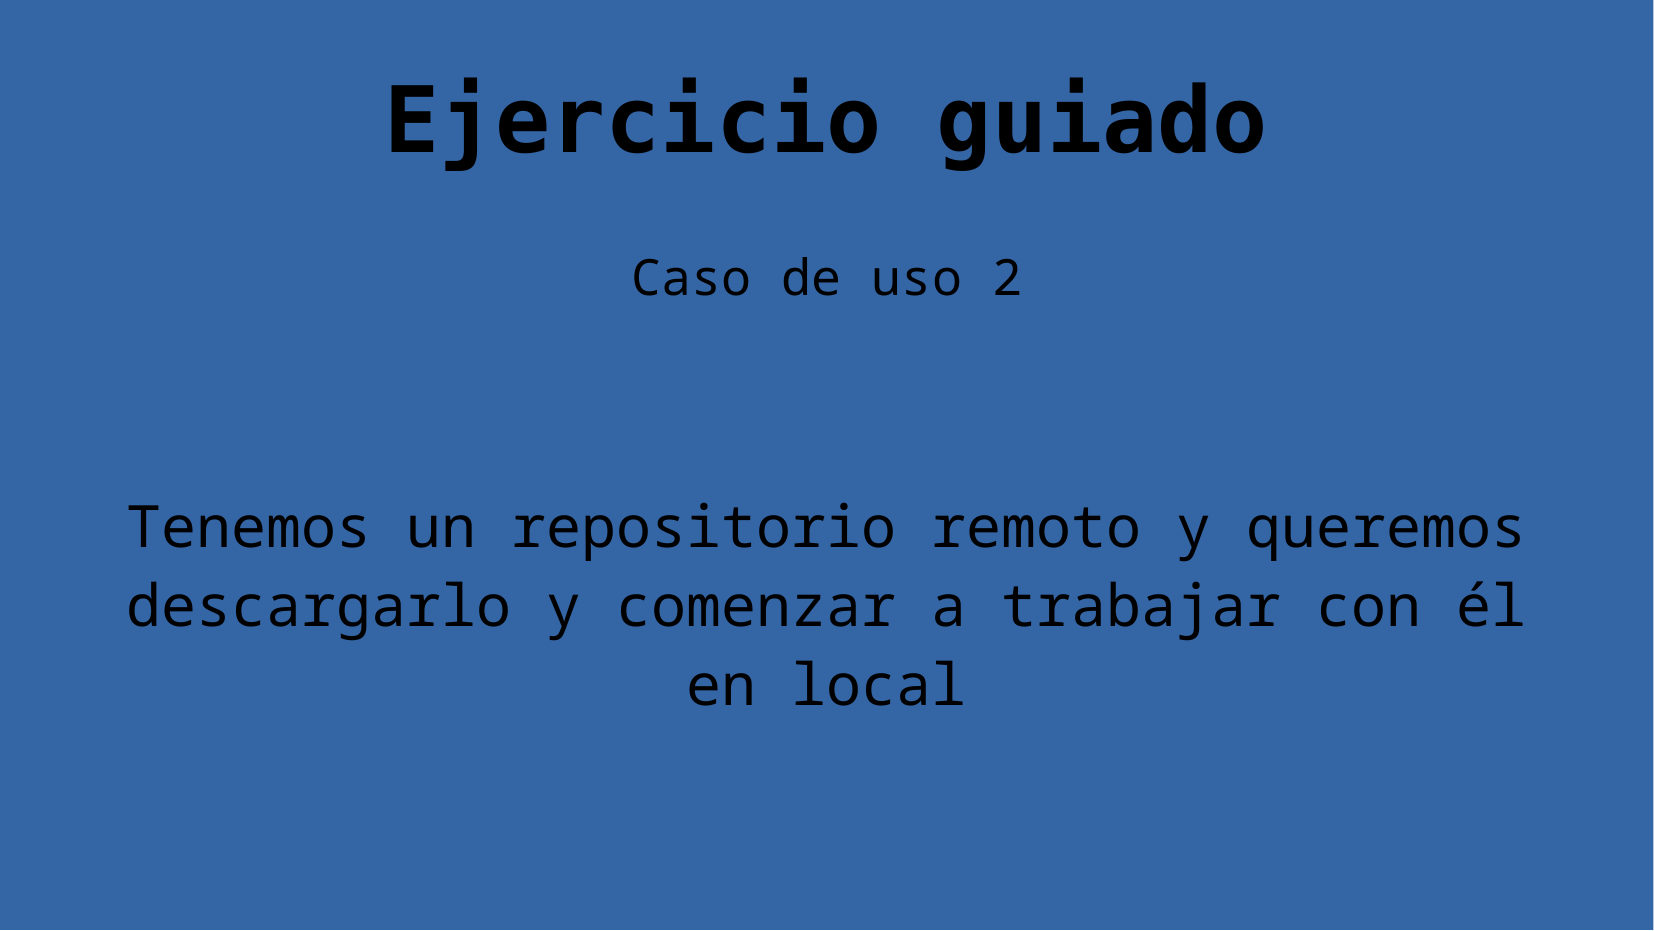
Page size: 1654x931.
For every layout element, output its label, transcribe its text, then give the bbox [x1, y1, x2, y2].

title Ejercicio guiado Caso de uso 2 [82, 42, 1571, 335]
subtitle Tenemos un repositorio remoto y queremos descargarlo y comenzar a trabajar con él en local [82, 394, 1571, 813]
